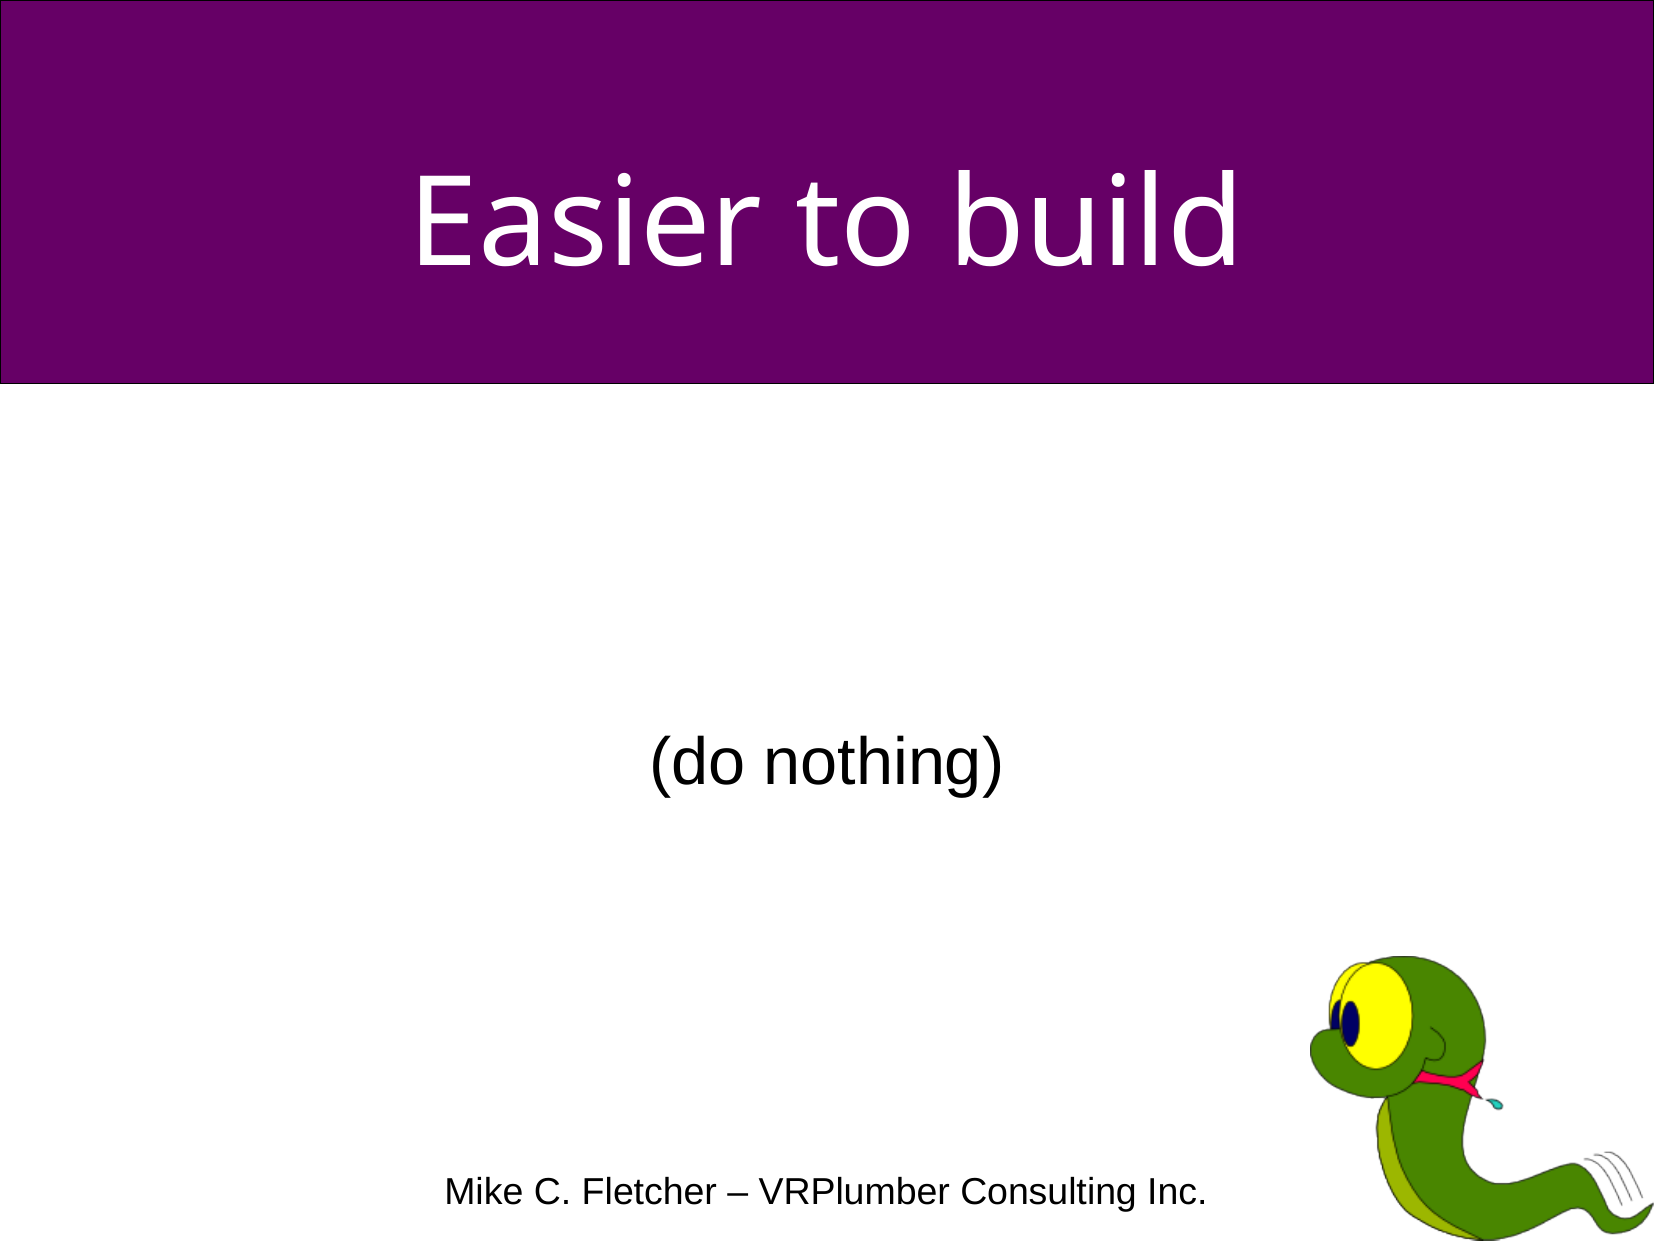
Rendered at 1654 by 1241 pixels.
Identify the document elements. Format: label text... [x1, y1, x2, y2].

subtitle (do nothing) [82, 420, 1571, 1102]
title Easier to build [82, 56, 1571, 377]
picture [1310, 956, 1654, 1241]
